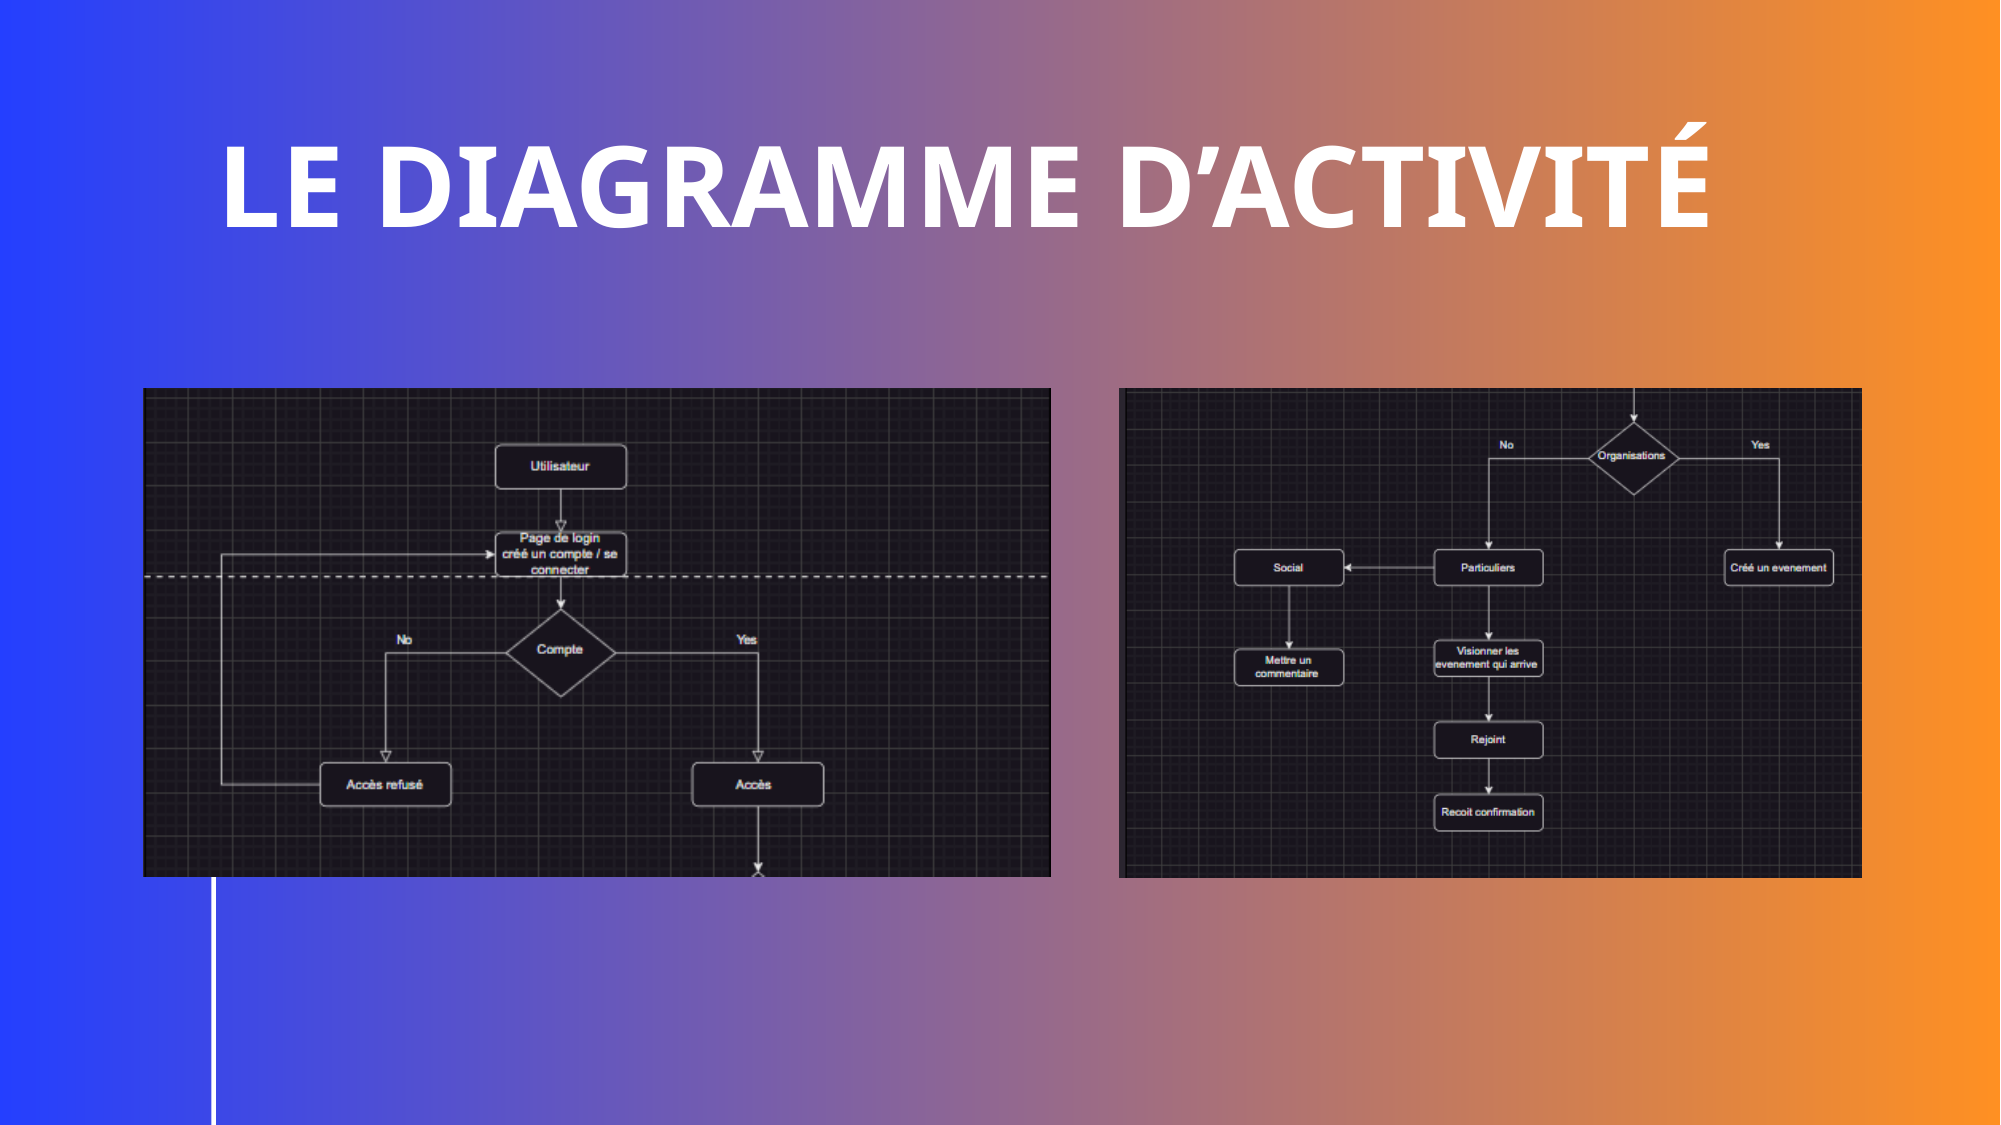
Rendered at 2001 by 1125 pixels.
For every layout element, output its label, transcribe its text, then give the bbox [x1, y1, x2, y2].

title Le diagramme d’activité [202, 96, 1862, 260]
subtitle * [925, 771, 1762, 968]
picture [143, 388, 1051, 877]
picture [1119, 388, 1862, 878]
